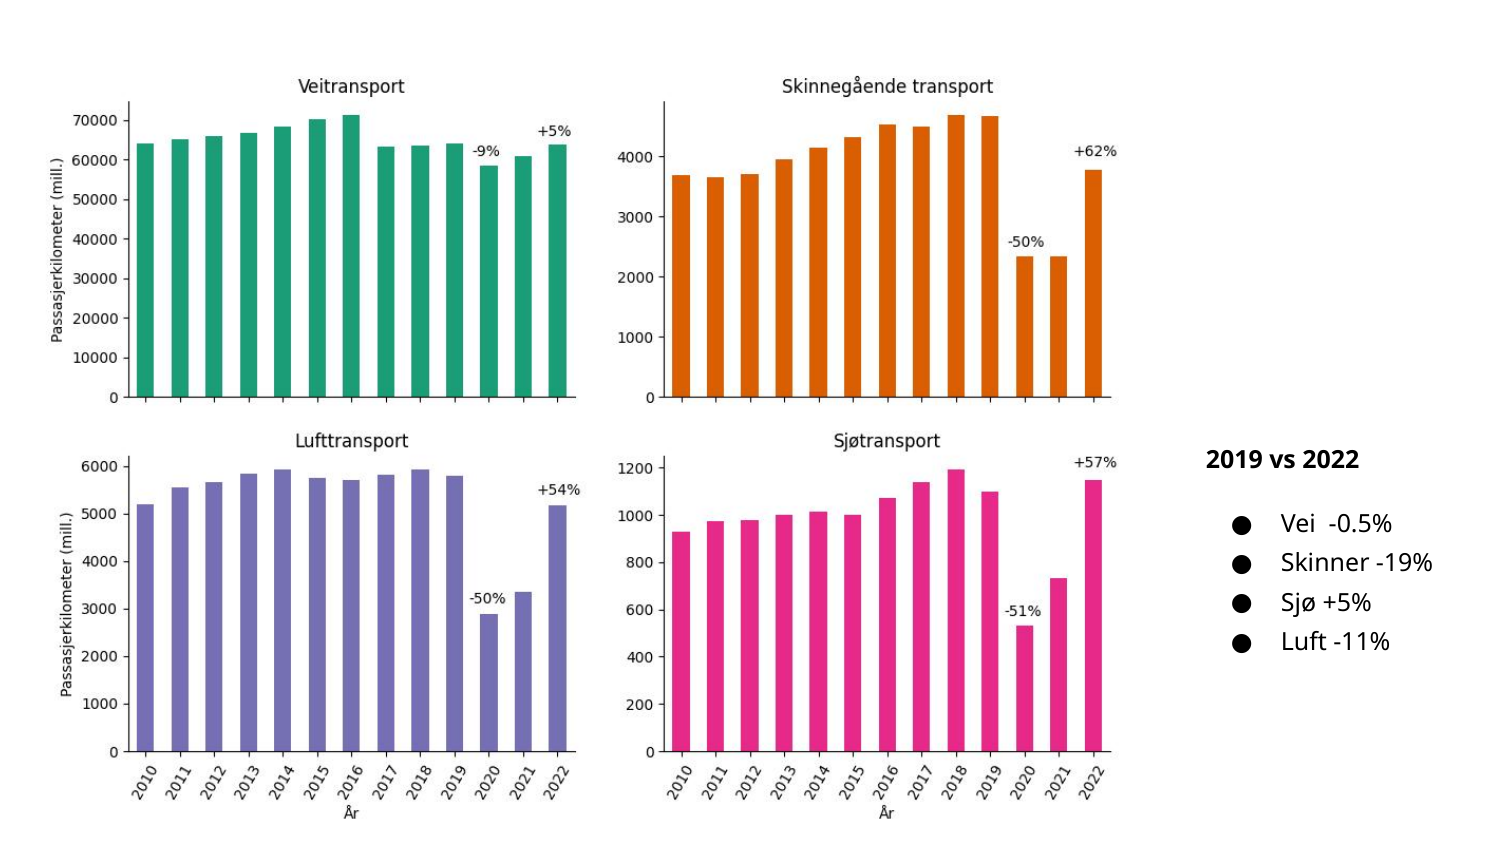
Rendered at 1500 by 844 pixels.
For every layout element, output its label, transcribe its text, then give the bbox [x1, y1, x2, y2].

picture [29, 29, 1152, 827]
list 2019 vs 2022 Vei -0.5% Skinner -19% Sjø +5% Luft -11% [1190, 421, 1494, 695]
